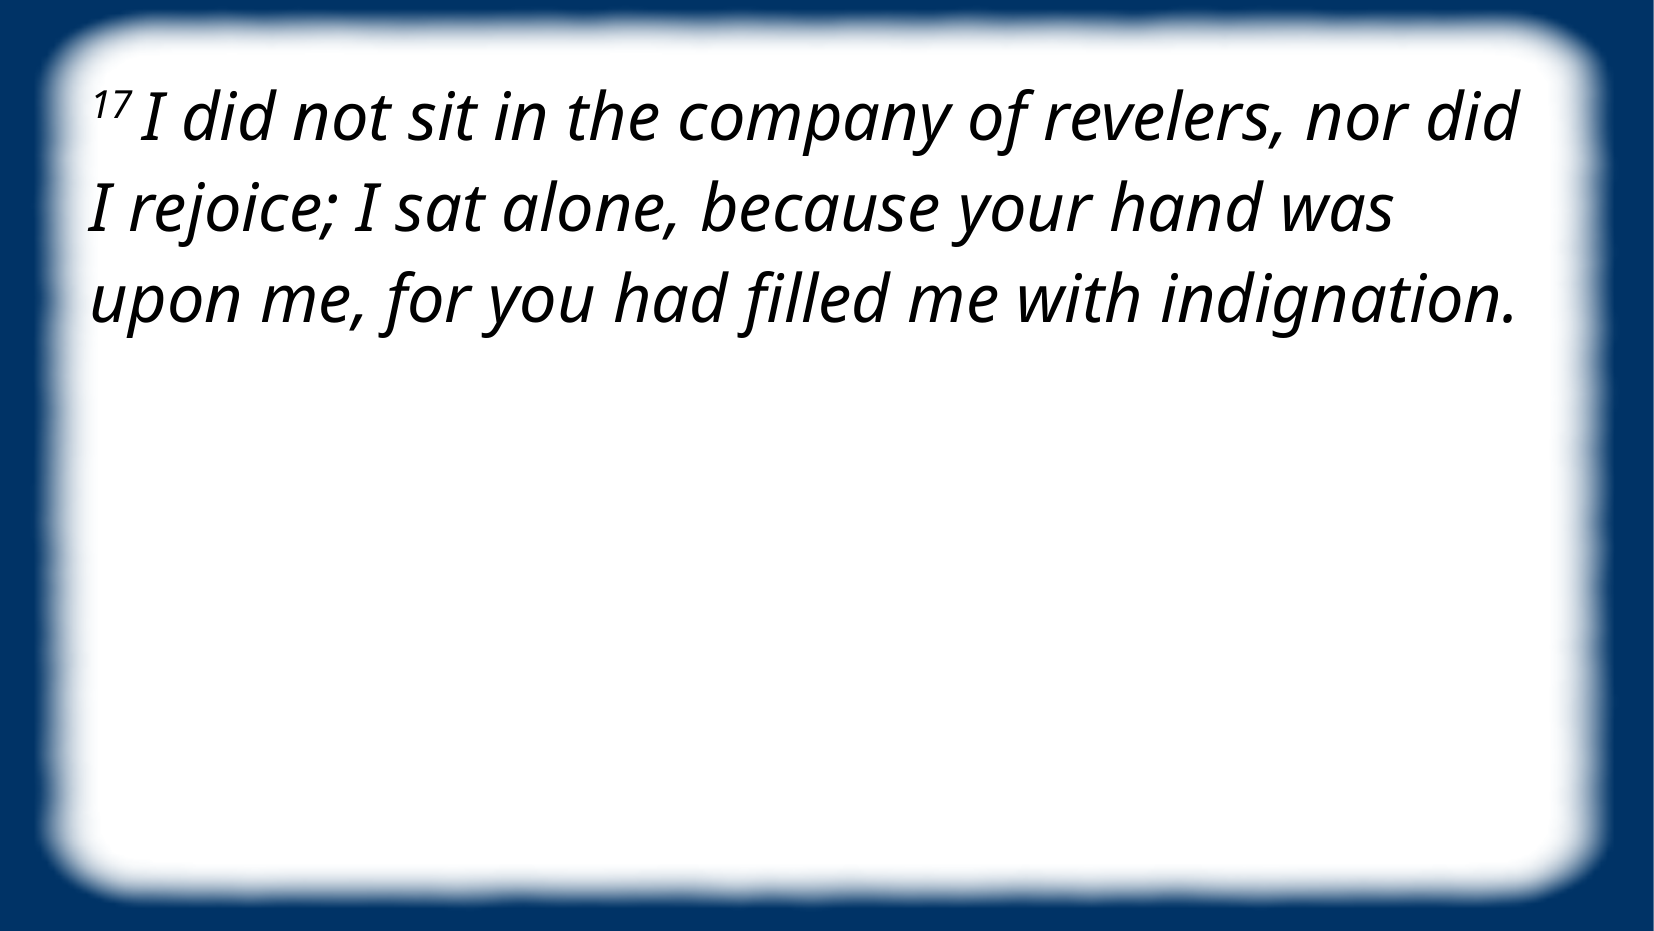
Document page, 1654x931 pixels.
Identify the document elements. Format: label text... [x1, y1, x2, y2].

text_box 17 I did not sit in the company of revelers, nor did I rejoice; I sat alone, because your hand was upon me, for you had filled me with indignation. [75, 62, 1576, 376]
picture [0, 0, 1654, 931]
